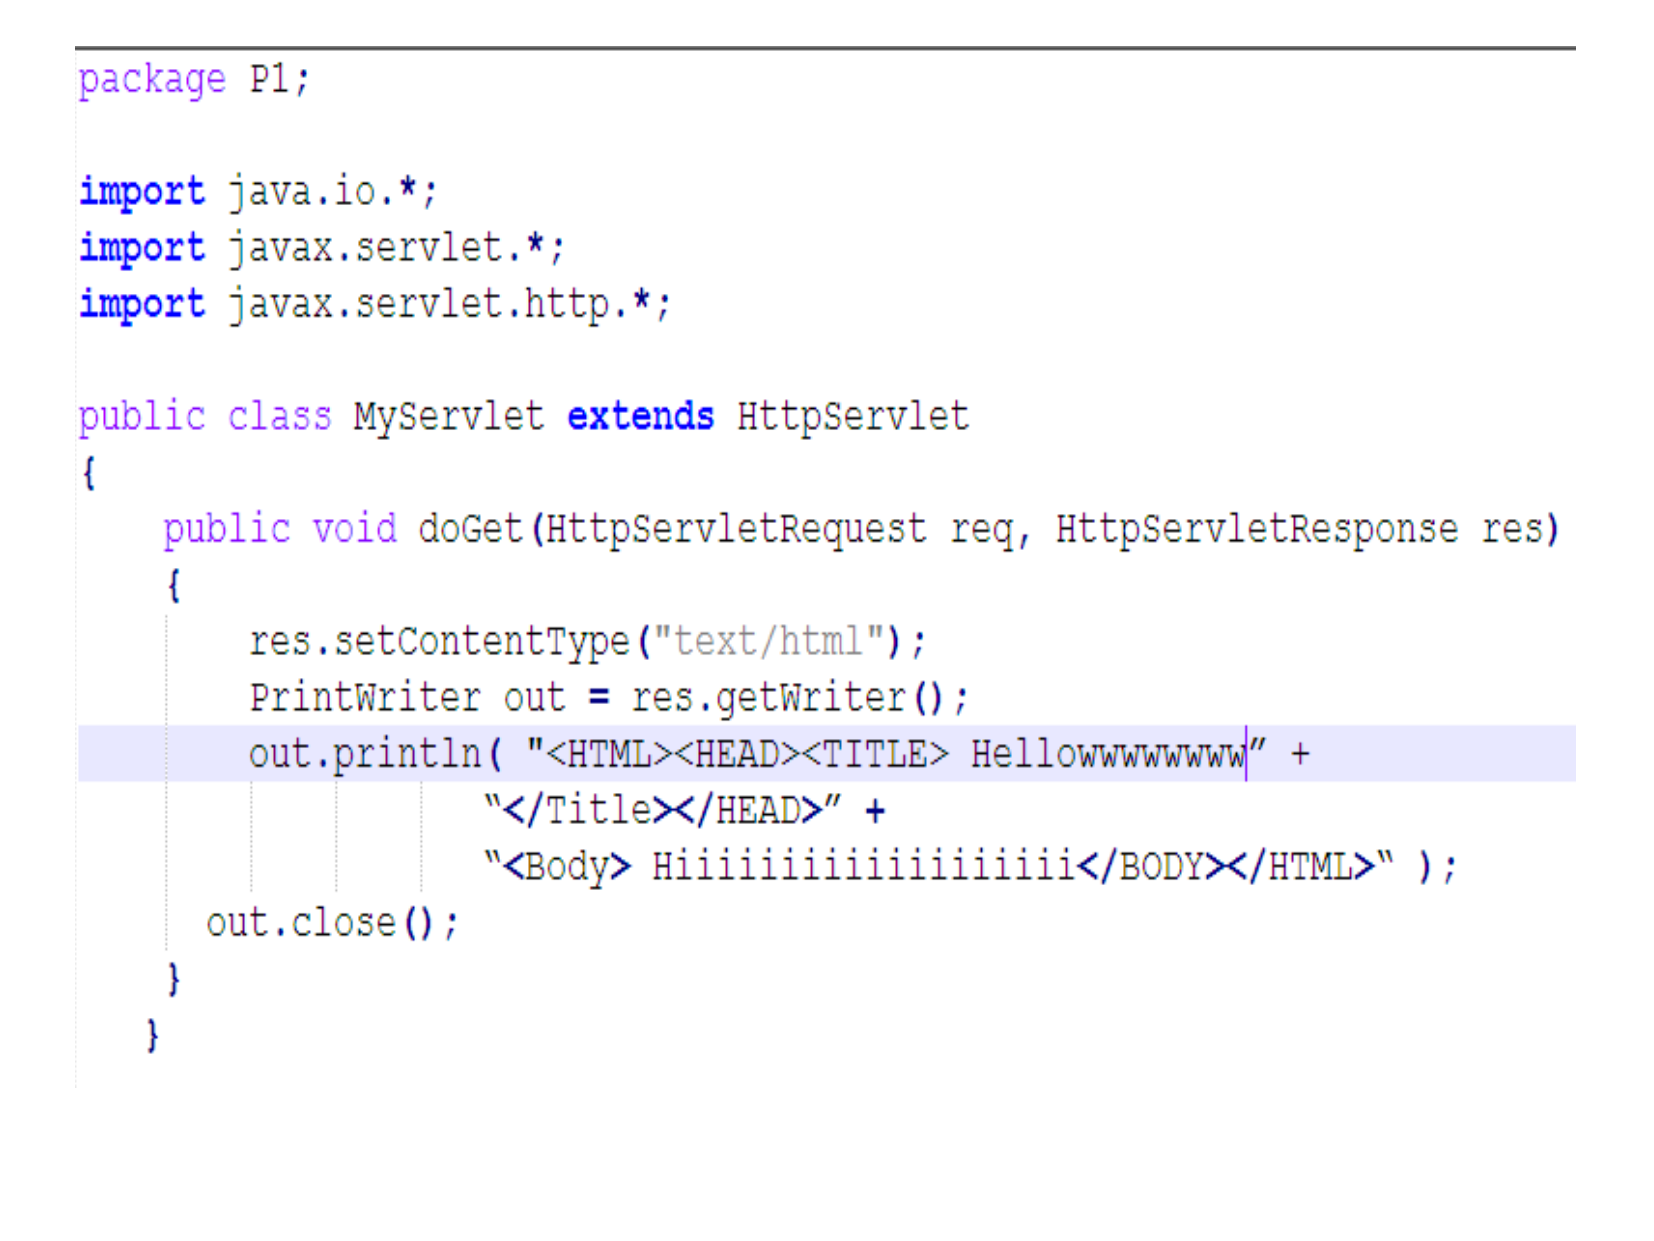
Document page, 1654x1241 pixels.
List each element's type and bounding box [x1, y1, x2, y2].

picture [75, 46, 1576, 1088]
